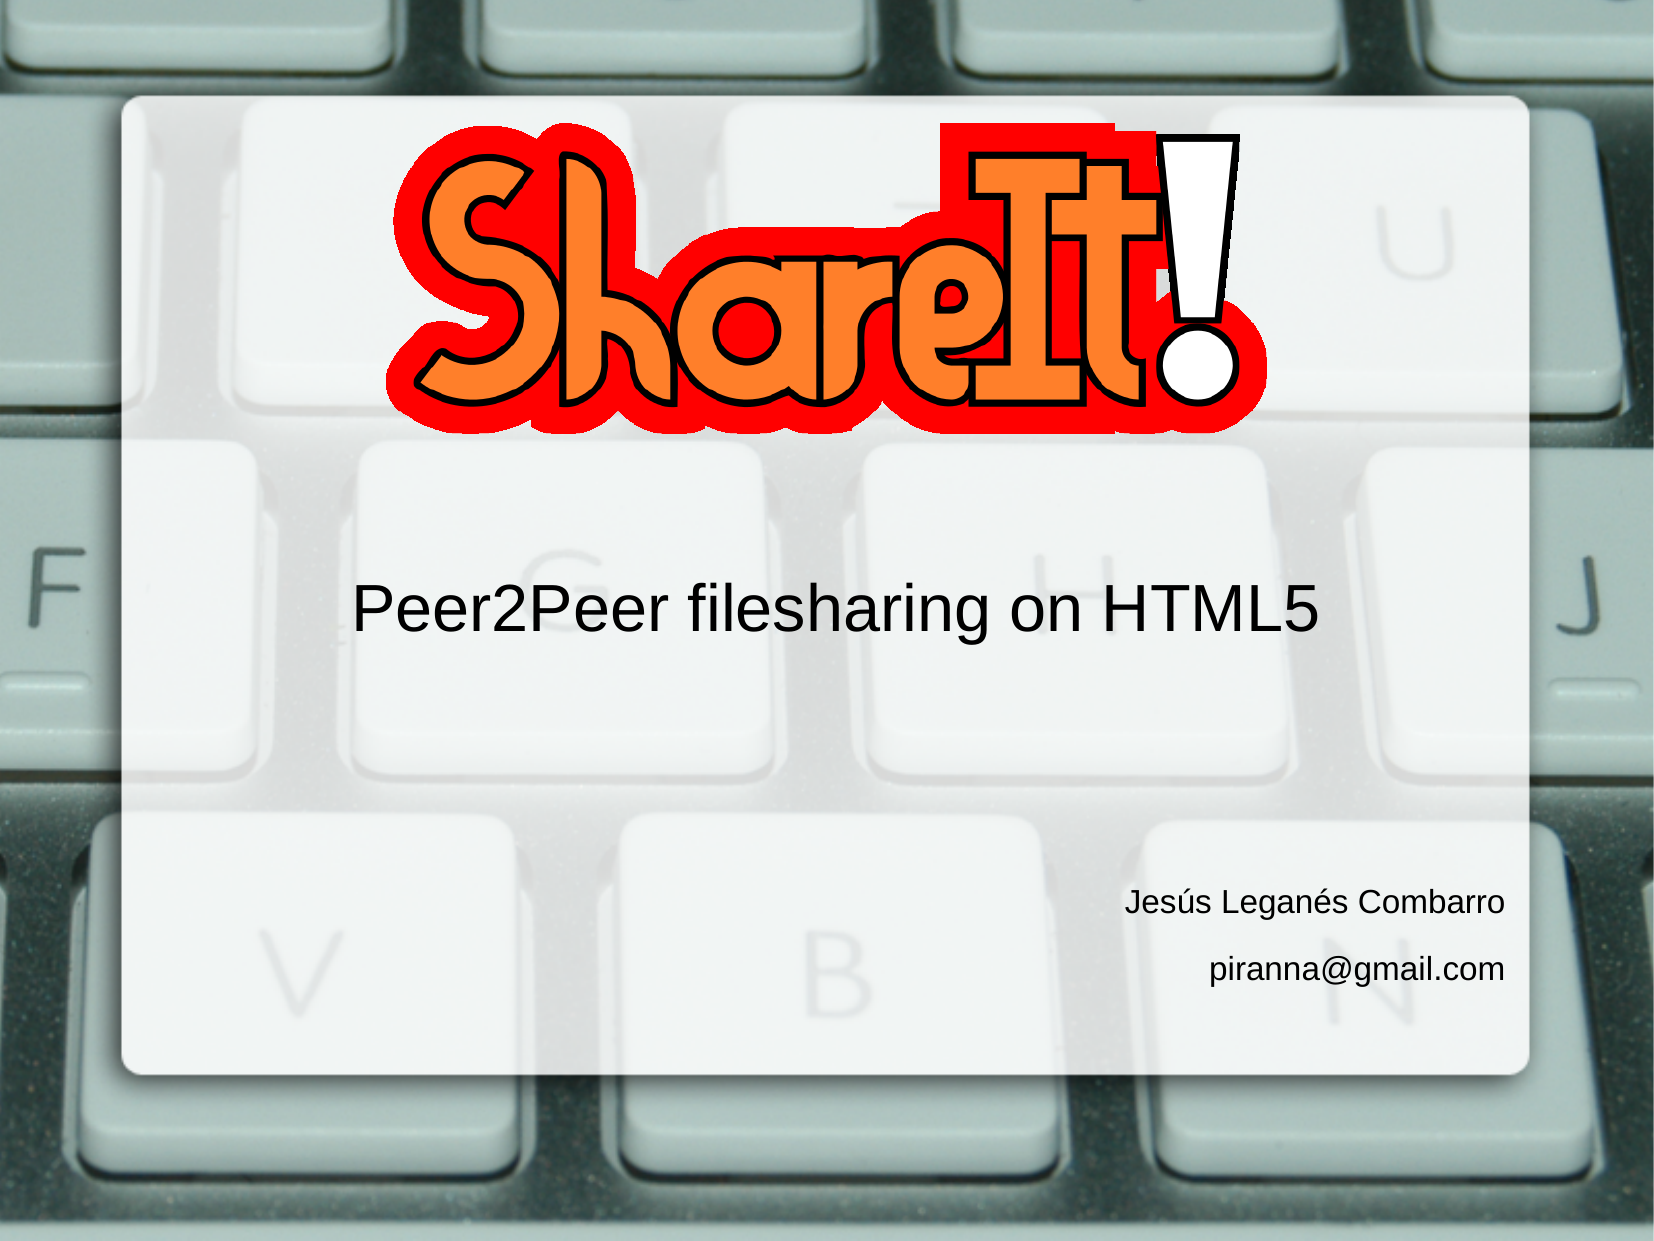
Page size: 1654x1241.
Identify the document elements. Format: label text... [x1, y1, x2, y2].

picture [0, 0, 1654, 1241]
list Peer2Peer filesharing on HTML5 Jesús Leganés Combarro piranna@gmail.com [147, 354, 1506, 1074]
